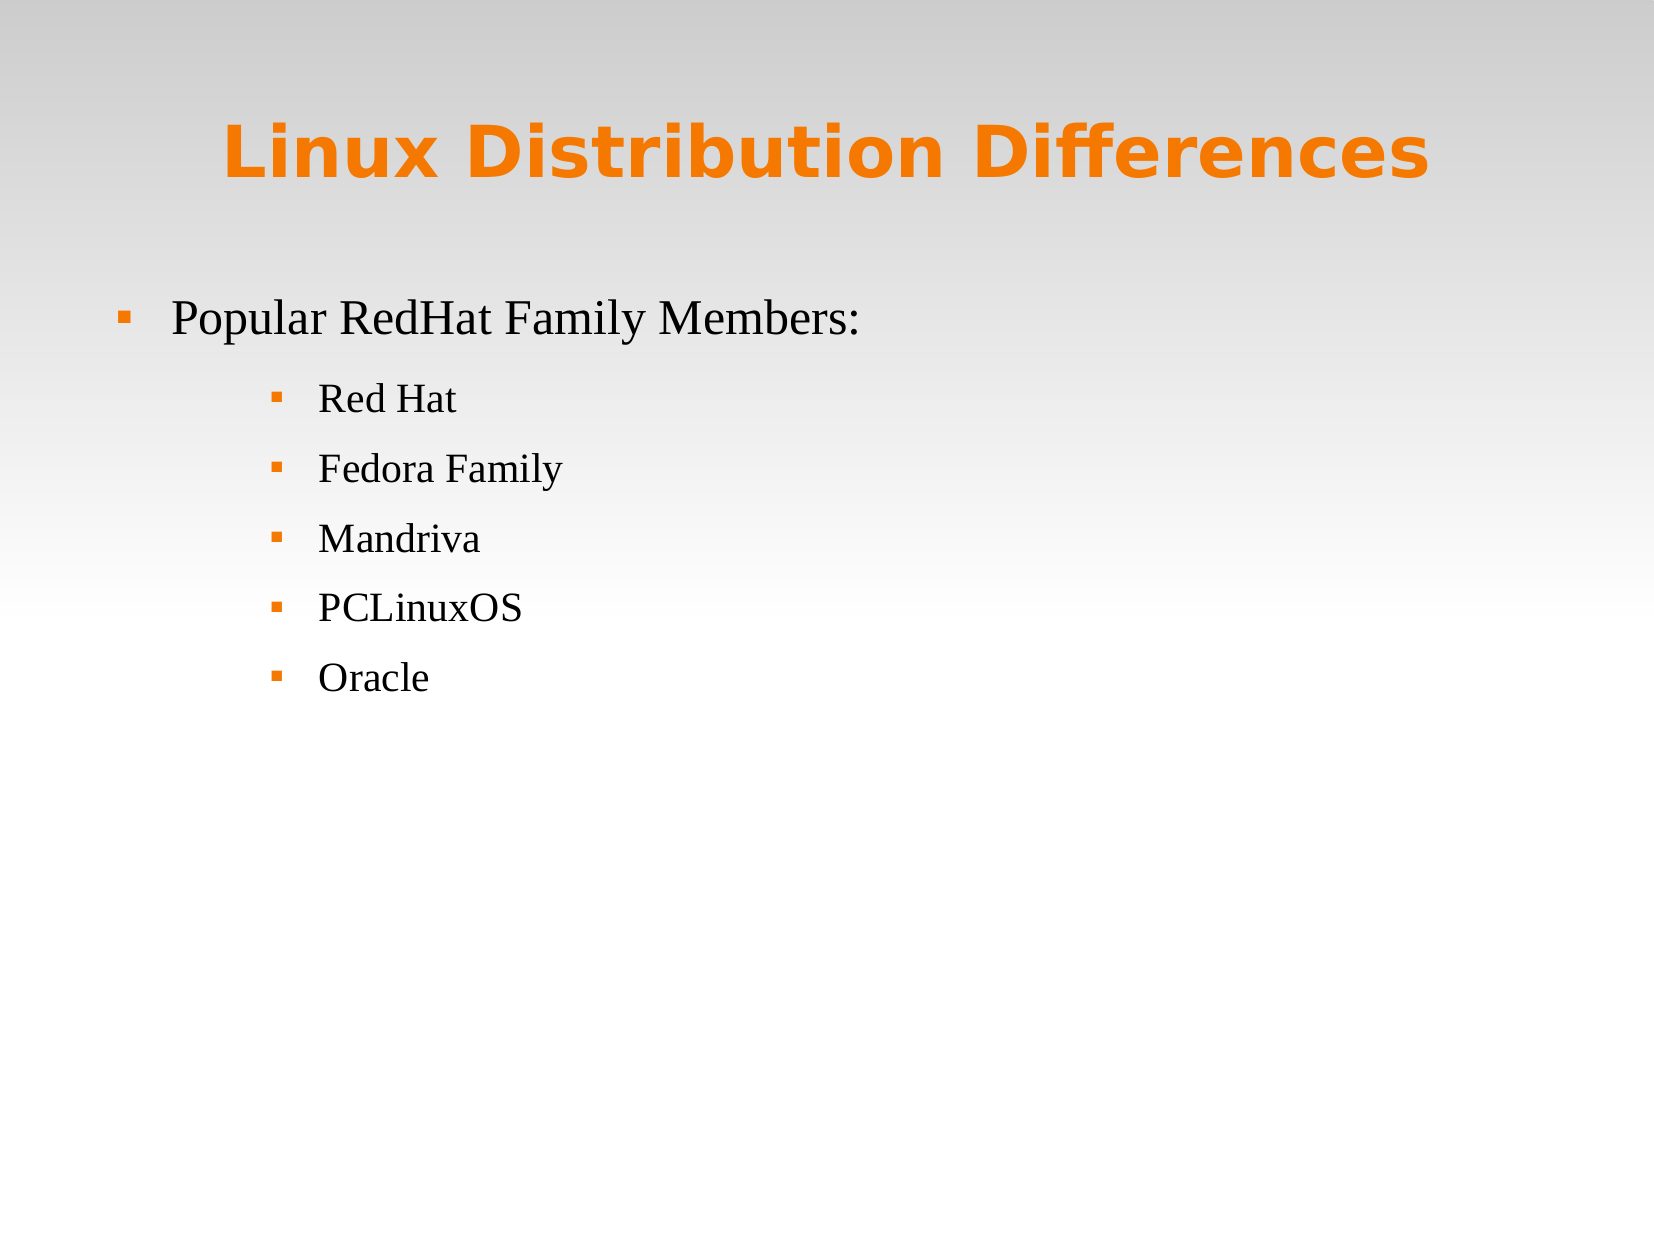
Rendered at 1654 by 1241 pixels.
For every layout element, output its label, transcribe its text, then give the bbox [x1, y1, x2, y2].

list Popular RedHat Family Members: Red Hat Fedora Family Mandriva PCLinuxOS Oracle [82, 290, 1571, 1109]
title Linux Distribution Differences [82, 49, 1571, 257]
